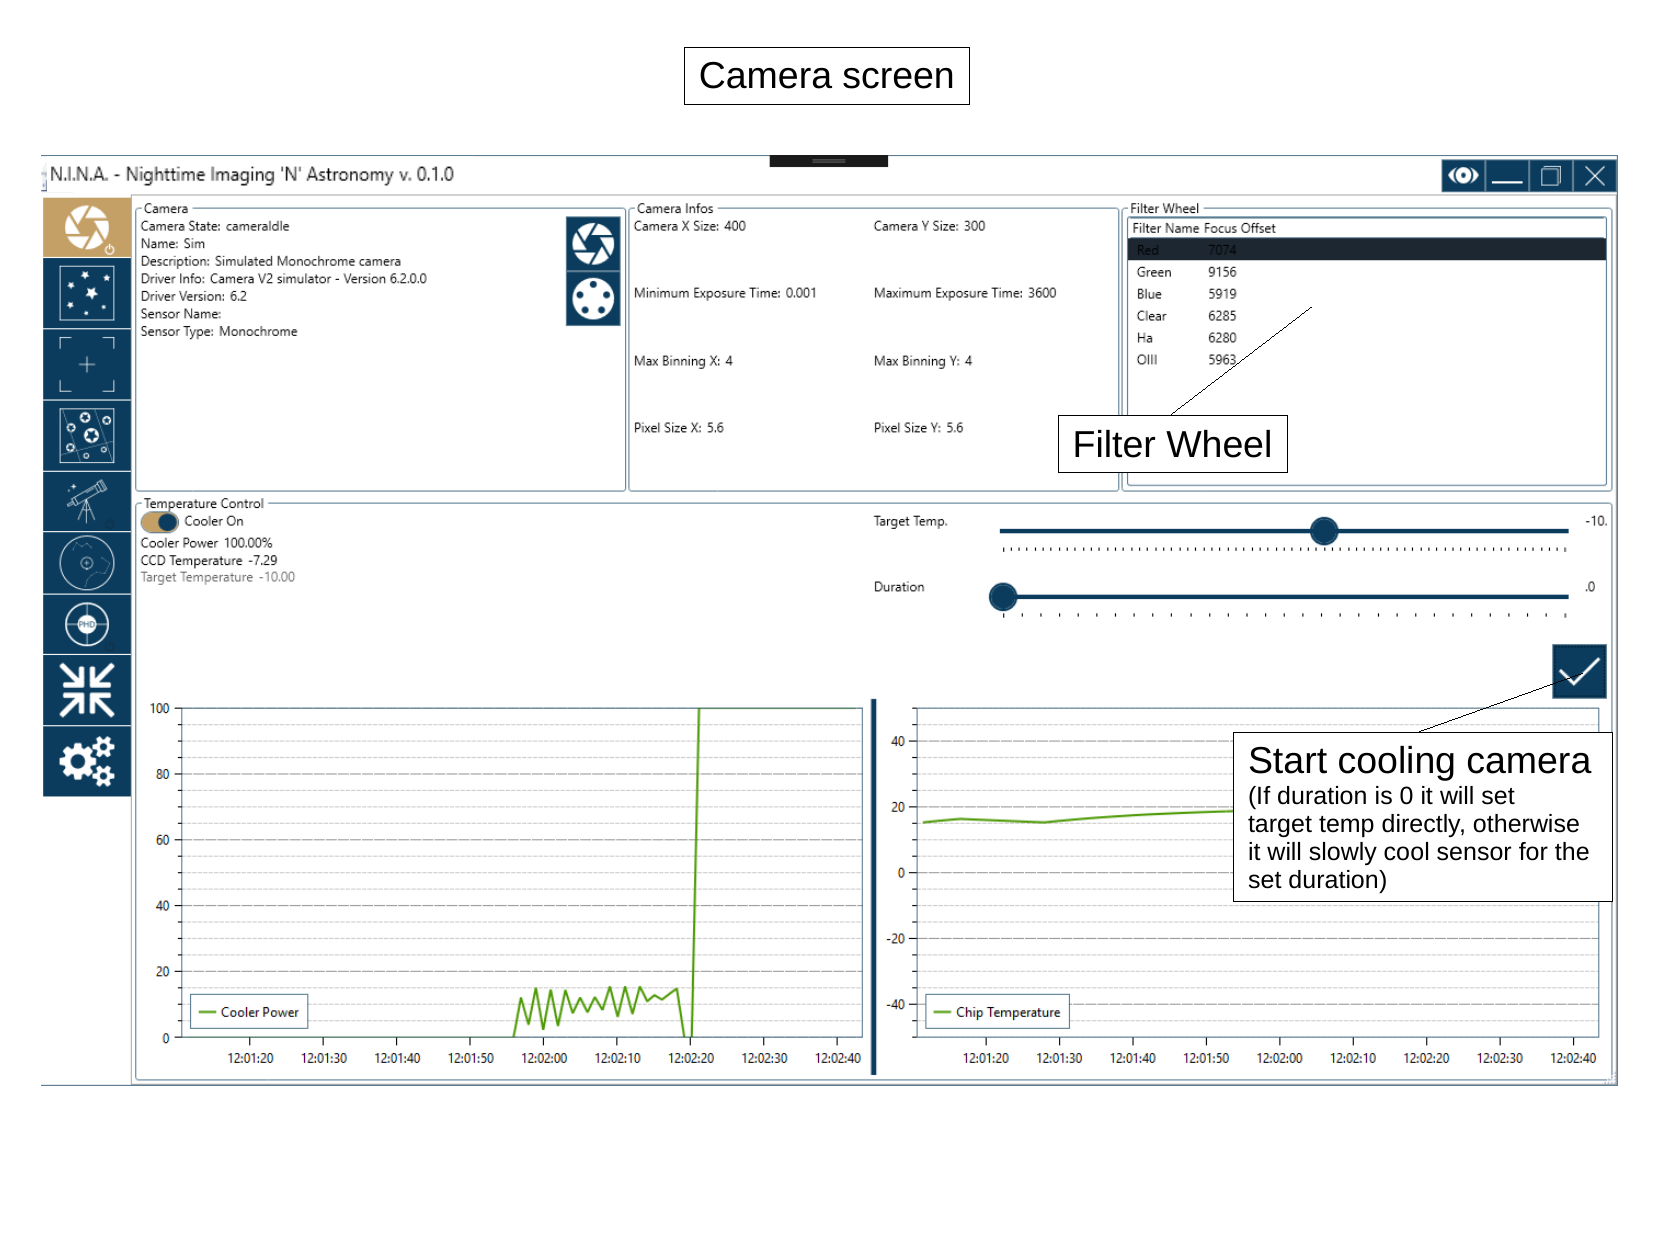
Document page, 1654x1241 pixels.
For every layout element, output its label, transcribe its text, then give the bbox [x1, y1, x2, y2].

text_box Filter Wheel [1058, 415, 1288, 473]
text_box Start cooling camera (If duration is 0 it will set target temp directly, otherwise it will slowly cool sensor for the set duration) [1233, 732, 1613, 902]
picture [41, 155, 1618, 1086]
text_box Camera screen [684, 47, 970, 105]
